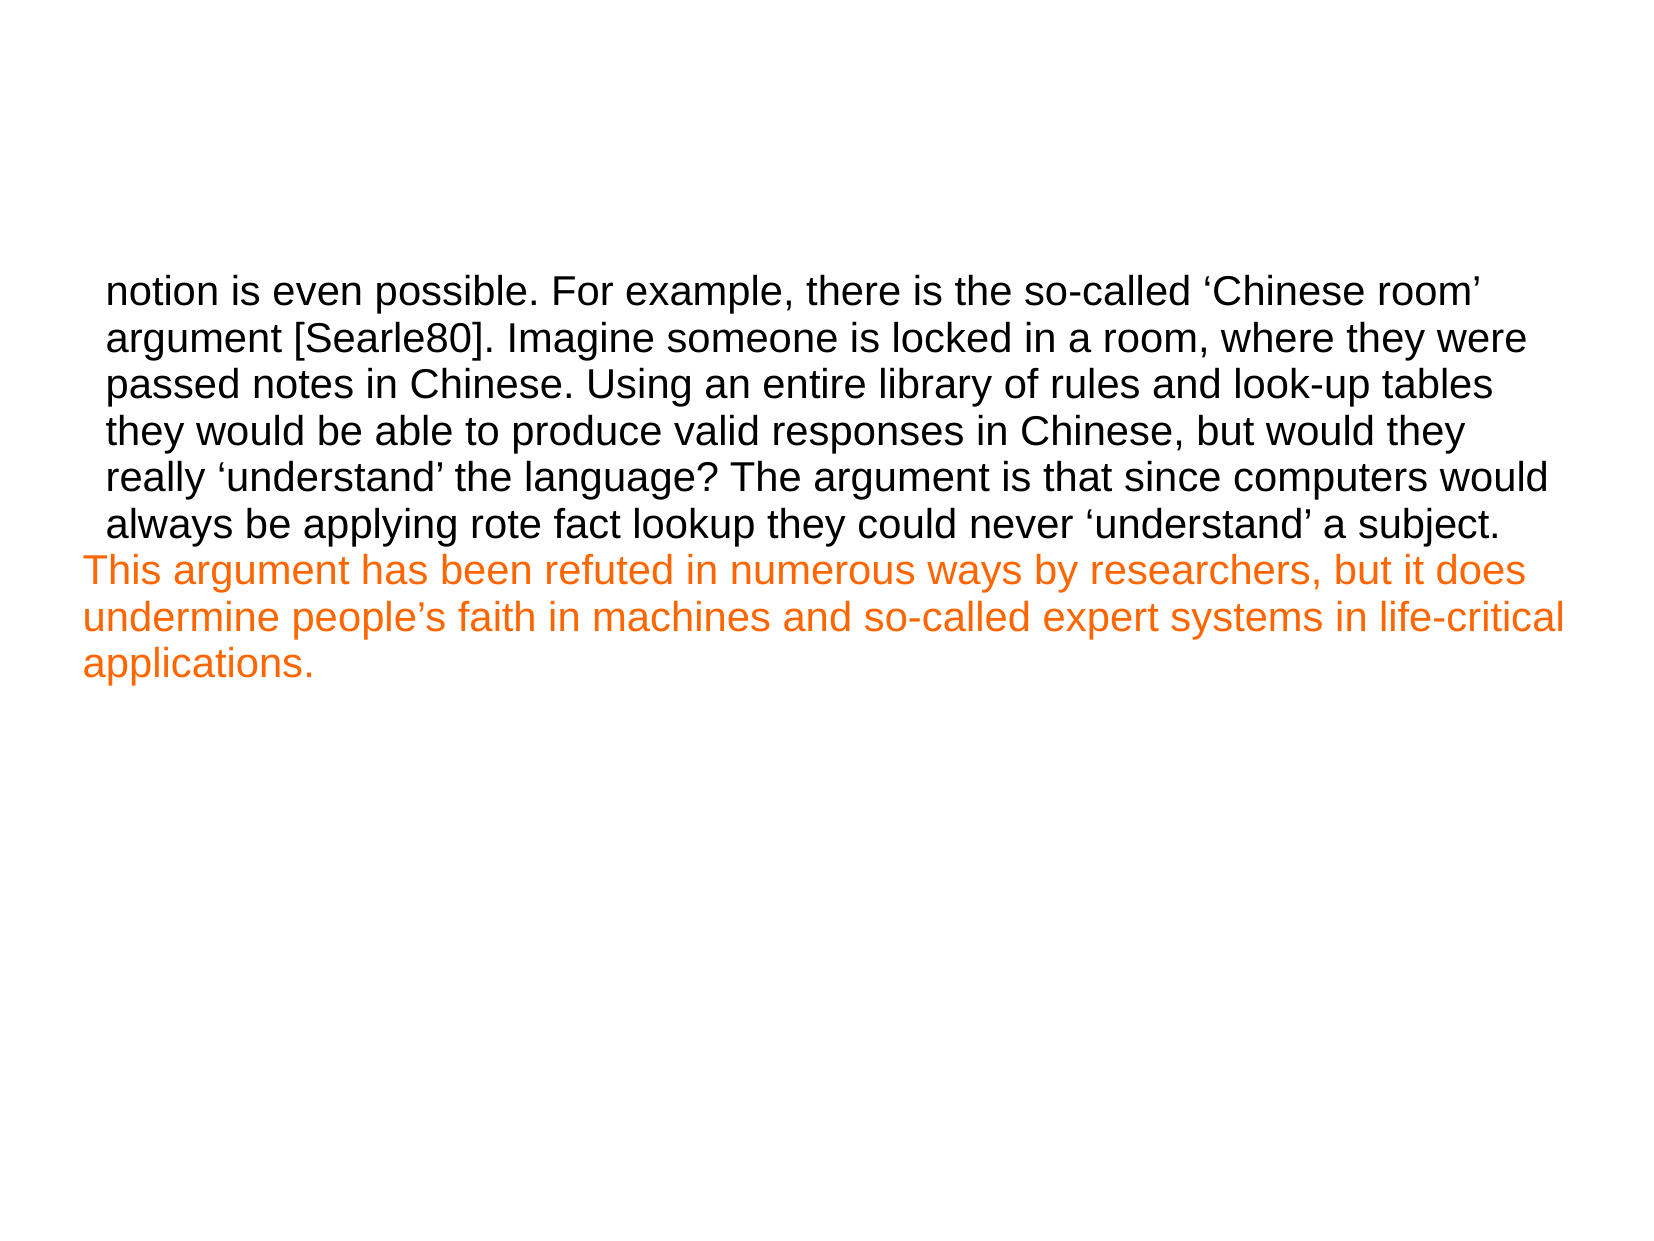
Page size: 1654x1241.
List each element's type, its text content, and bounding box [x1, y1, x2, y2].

list notion is even possible. For example, there is the so-called ‘Chinese room’ argument [Searle80]. Imagine someone is locked in a room, where they were passed notes in Chinese. Using an entire library of rules and look-up tables they would be able to produce valid responses in Chinese, but would they really ‘understand’ the language? The argument is that since computers would always be applying rote fact lookup they could never ‘understand’ a subject. This argument has been refuted in numerous ways by researchers, but it does undermine people’s faith in machines and so-called expert systems in life-critical applications. [82, 268, 1571, 1087]
